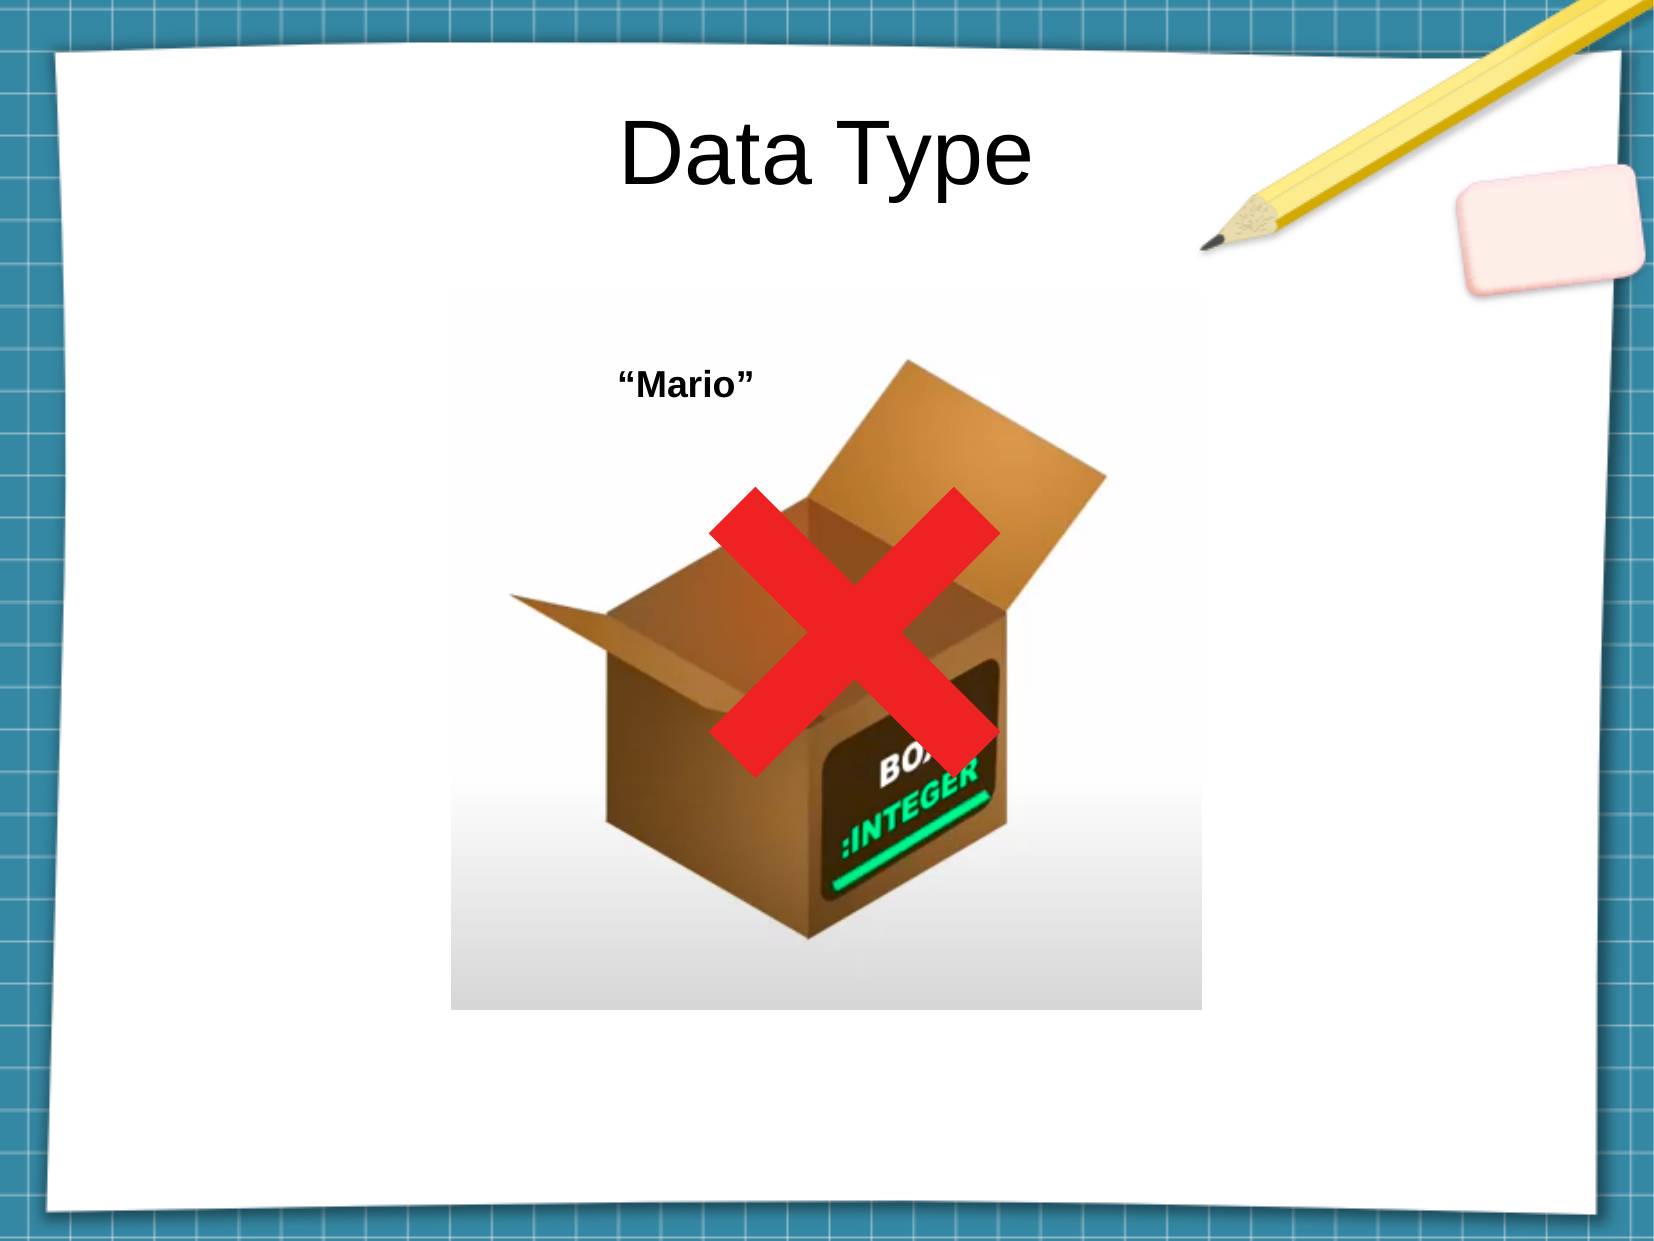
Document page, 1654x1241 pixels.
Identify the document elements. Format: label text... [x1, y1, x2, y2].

text_box “Mario” [602, 356, 978, 497]
picture [0, 0, 1654, 1241]
title Data Type [82, 49, 1571, 257]
